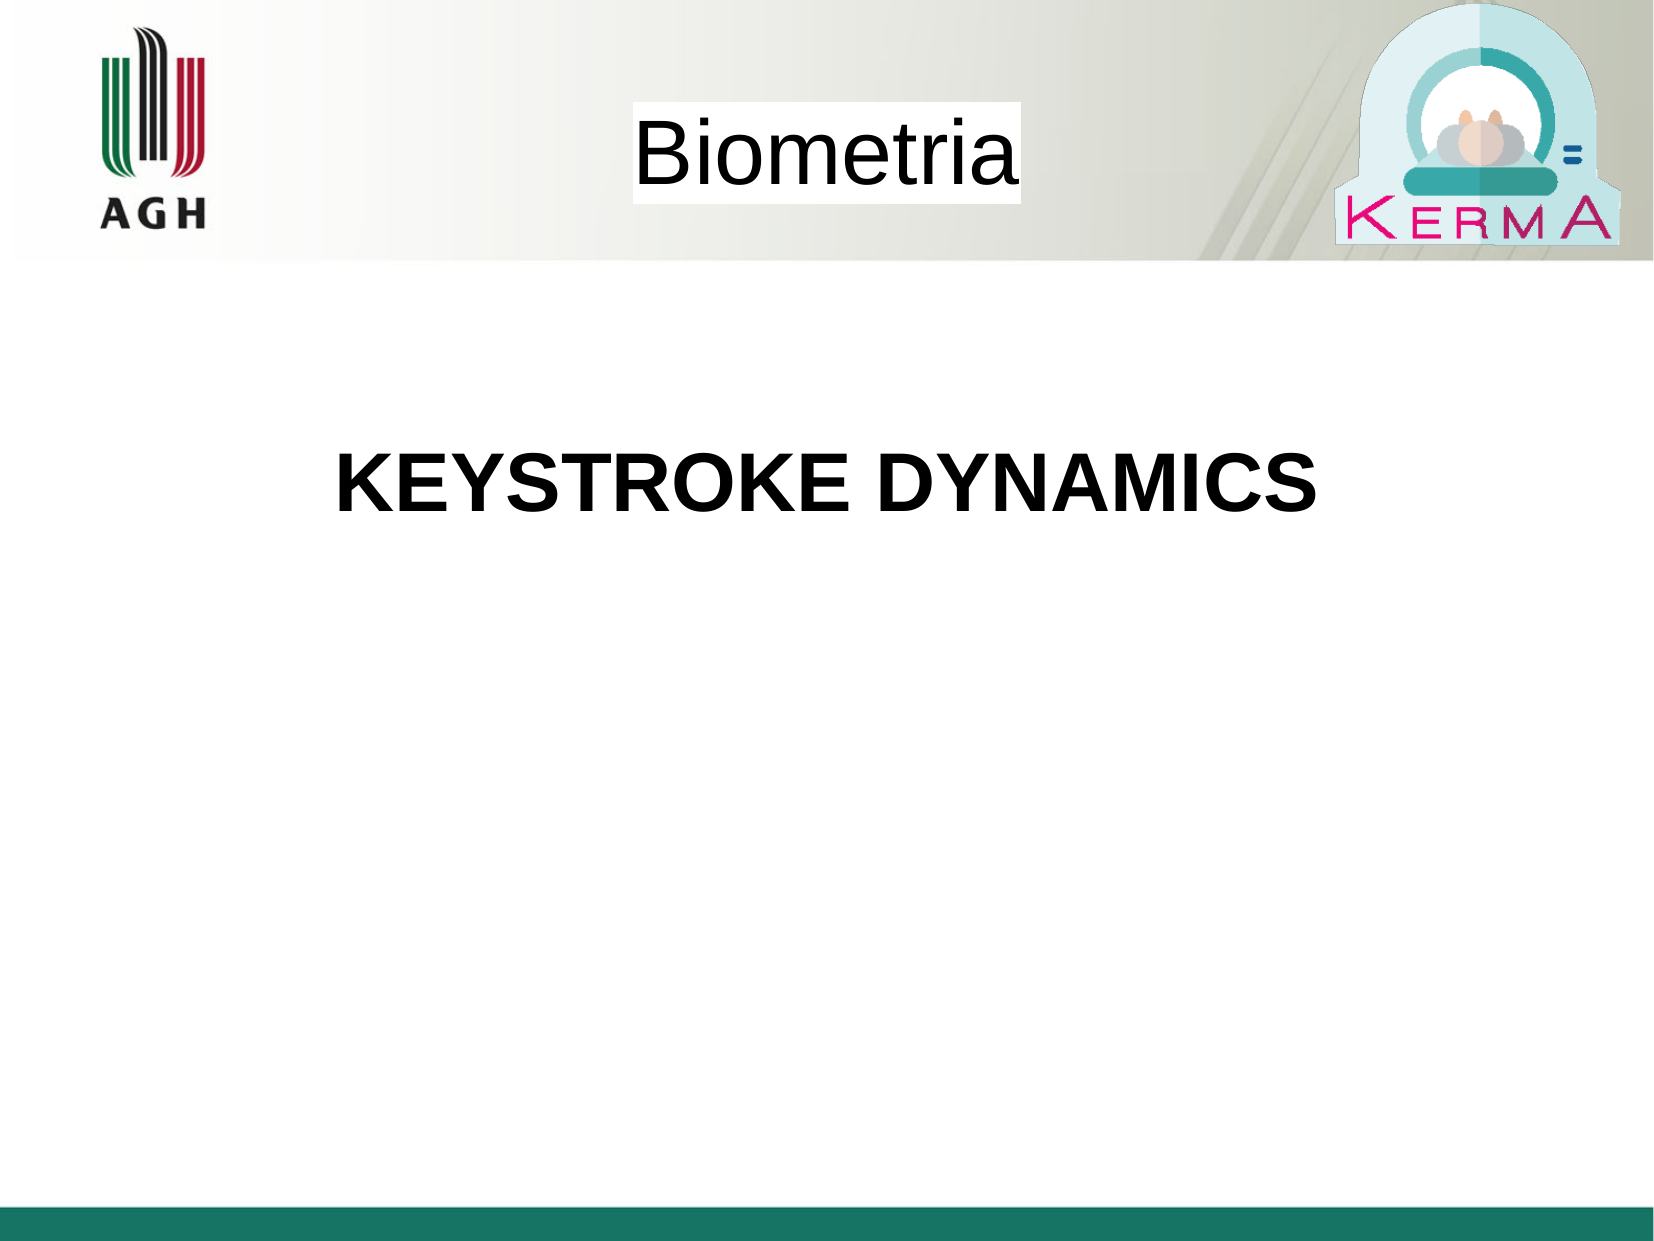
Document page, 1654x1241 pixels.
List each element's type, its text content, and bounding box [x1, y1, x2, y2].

subtitle KEYSTROKE DYNAMICS [82, 49, 1571, 1010]
picture [0, 0, 1654, 1241]
